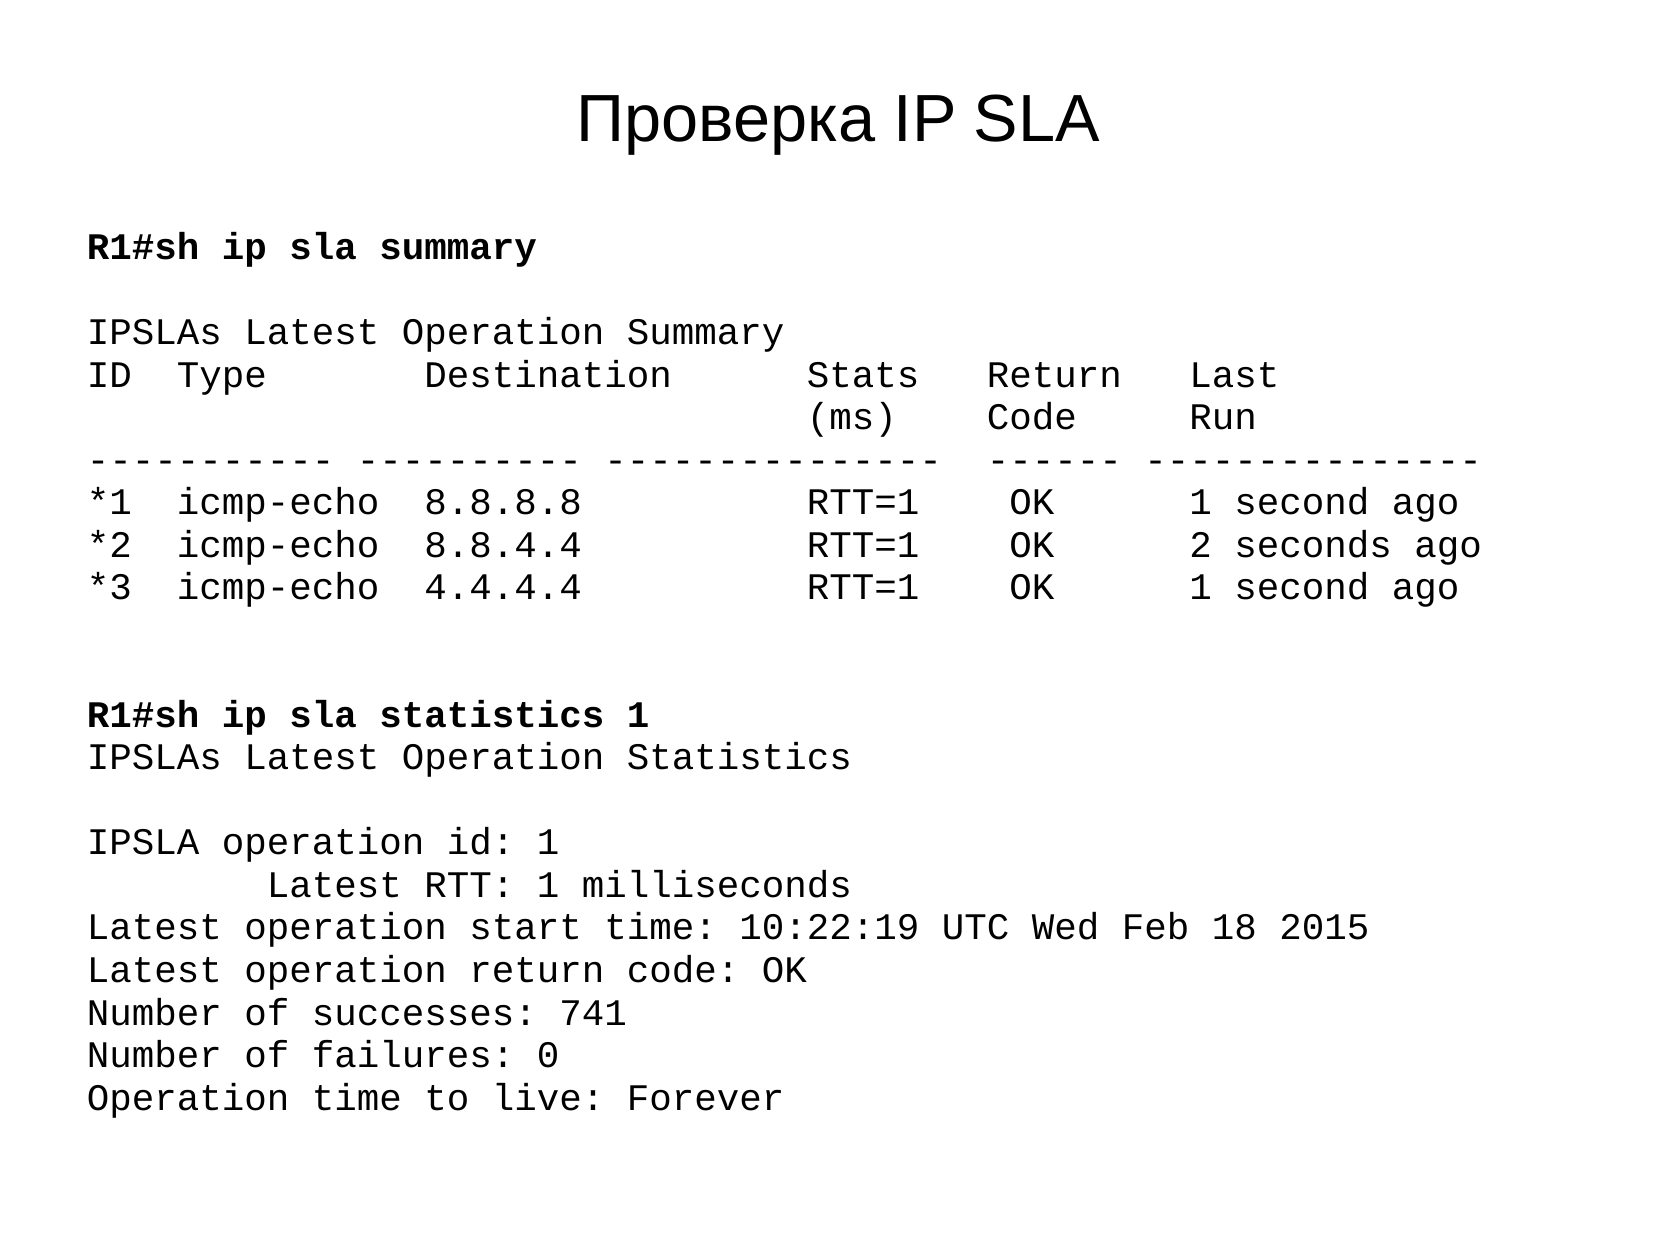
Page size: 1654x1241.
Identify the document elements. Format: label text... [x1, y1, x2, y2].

title Проверка IP SLA [82, 49, 1571, 151]
subtitle R1#sh ip sla summary IPSLAs Latest Operation Summary ID Type Destination Stats Return Last (ms) Code Run ----------- ---------- --------------- ------ --------------- *1 icmp-echo 8.8.8.8 RTT=1 OK 1 second ago *2 icmp-echo 8.8.4.4 RTT=1 OK 2 seconds ago *3 icmp-echo 4.4.4.4 RTT=1 OK 1 second ago R1#sh ip sla statistics 1 IPSLAs Latest Operation Statistics IPSLA operation id: 1 Latest RTT: 1 milliseconds Latest operation start time: 10:22:19 UTC Wed Feb 18 2015 Latest operation return code: OK Number of successes: 741 Number of failures: 0 Operation time to live: Forever [86, 224, 1576, 1125]
